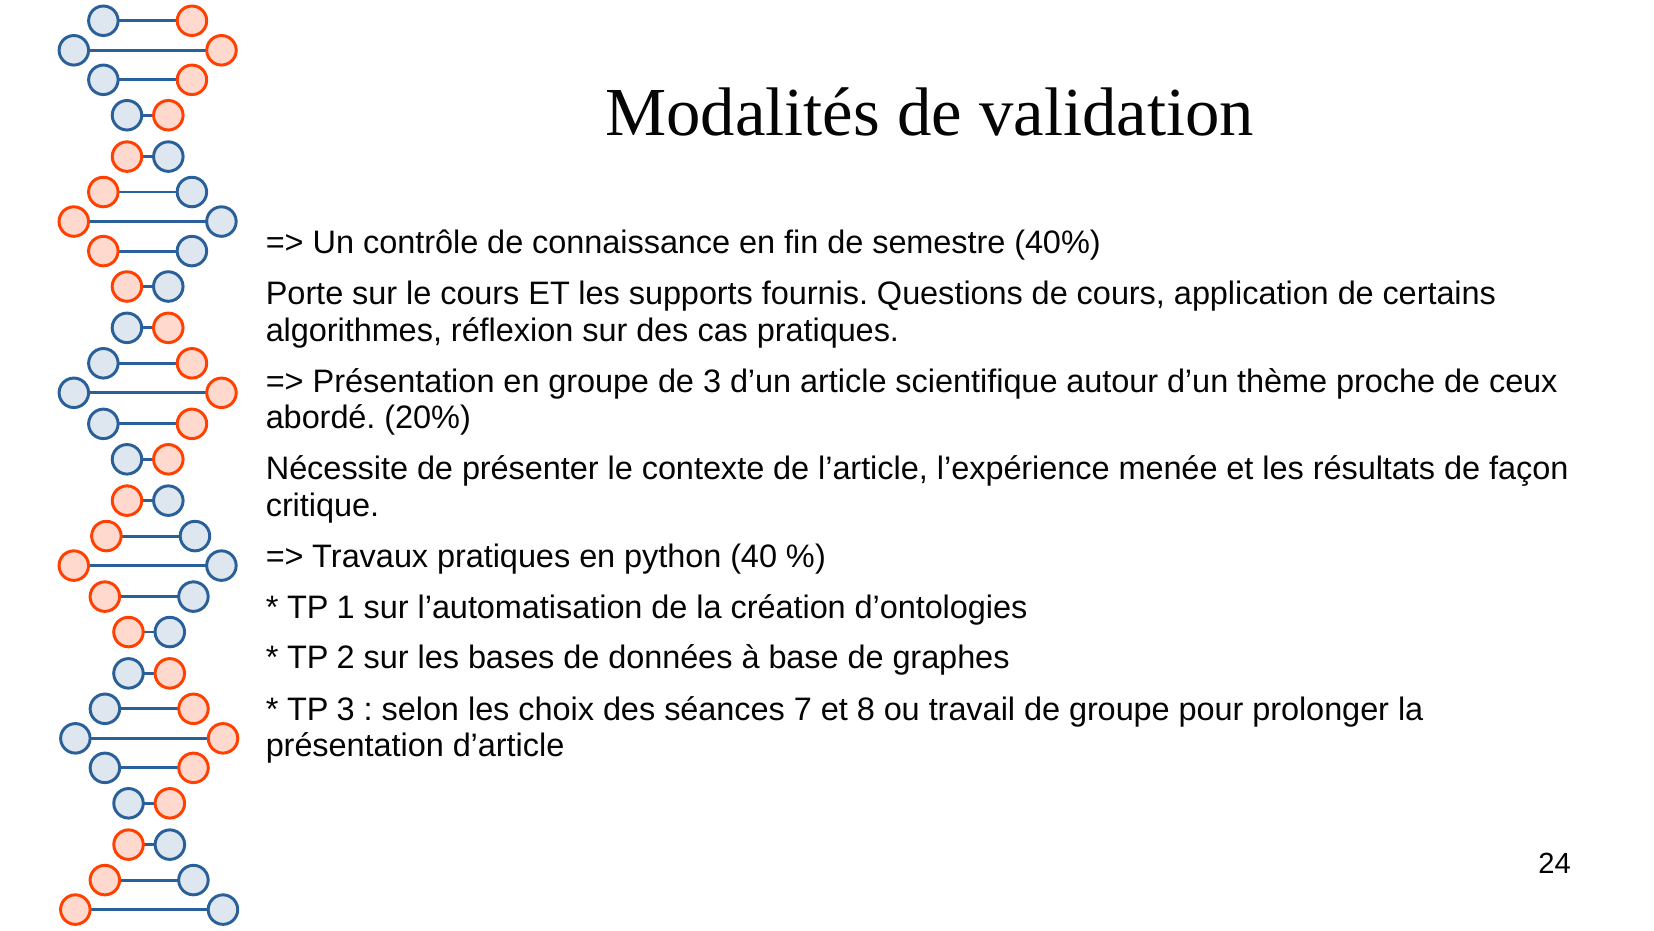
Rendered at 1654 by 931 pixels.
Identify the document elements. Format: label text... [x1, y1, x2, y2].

list => Un contrôle de connaissance en fin de semestre (40%) Porte sur le cours ET les supports fournis. Questions de cours, application de certains algorithmes, réflexion sur des cas pratiques. => Présentation en groupe de 3 d’un article scientifique autour d’un thème proche de ceux abordé. (20%) Nécessite de présenter le contexte de l’article, l’expérience menée et les résultats de façon critique. => Travaux pratiques en python (40 %) * TP 1 sur l’automatisation de la création d’ontologies * TP 2 sur les bases de données à base de graphes * TP 3 : selon les choix des séances 7 et 8 ou travail de groupe pour prolonger la présentation d’article [265, 224, 1595, 764]
title Modalités de validation [265, 35, 1595, 189]
